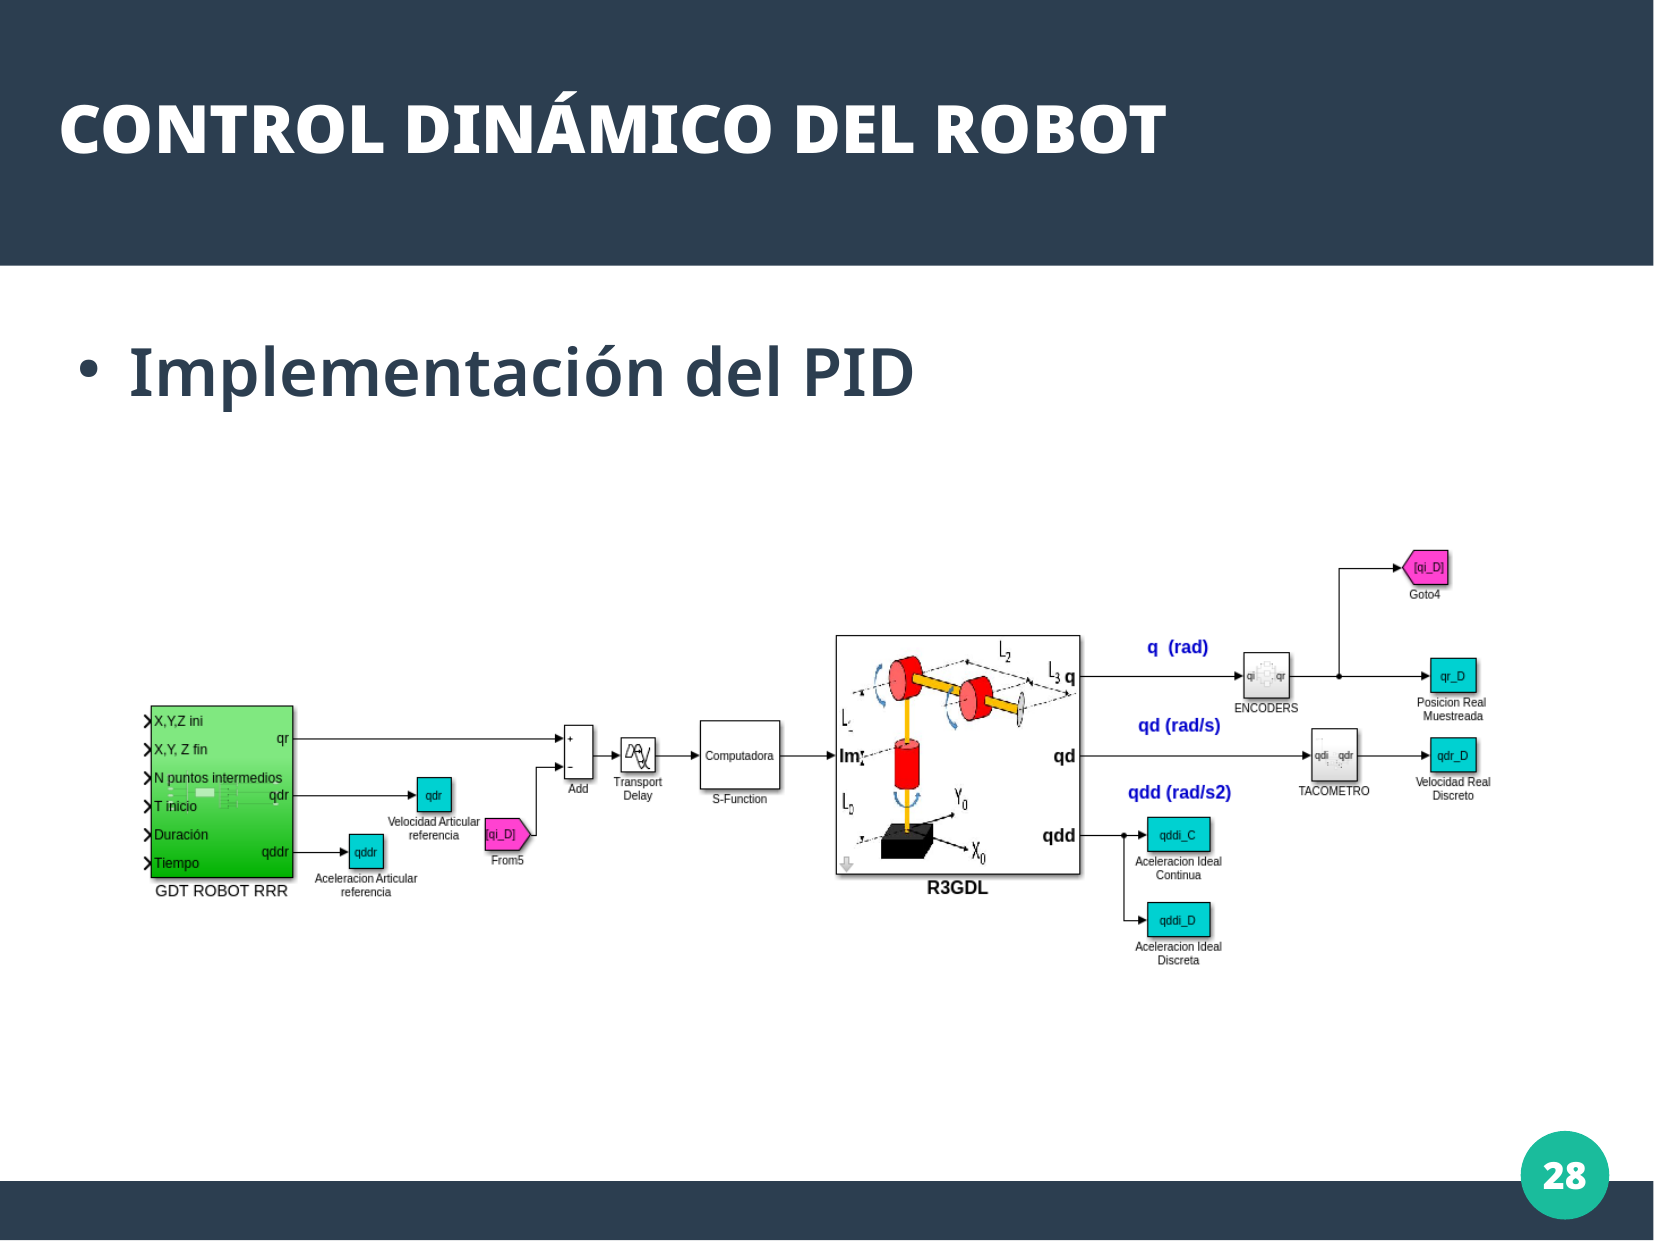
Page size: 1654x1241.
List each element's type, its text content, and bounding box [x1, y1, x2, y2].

list Implementación del PID [59, 324, 1595, 1152]
picture [93, 509, 1530, 977]
title CONTROL DINÁMICO DEL ROBOT [59, 49, 1595, 207]
